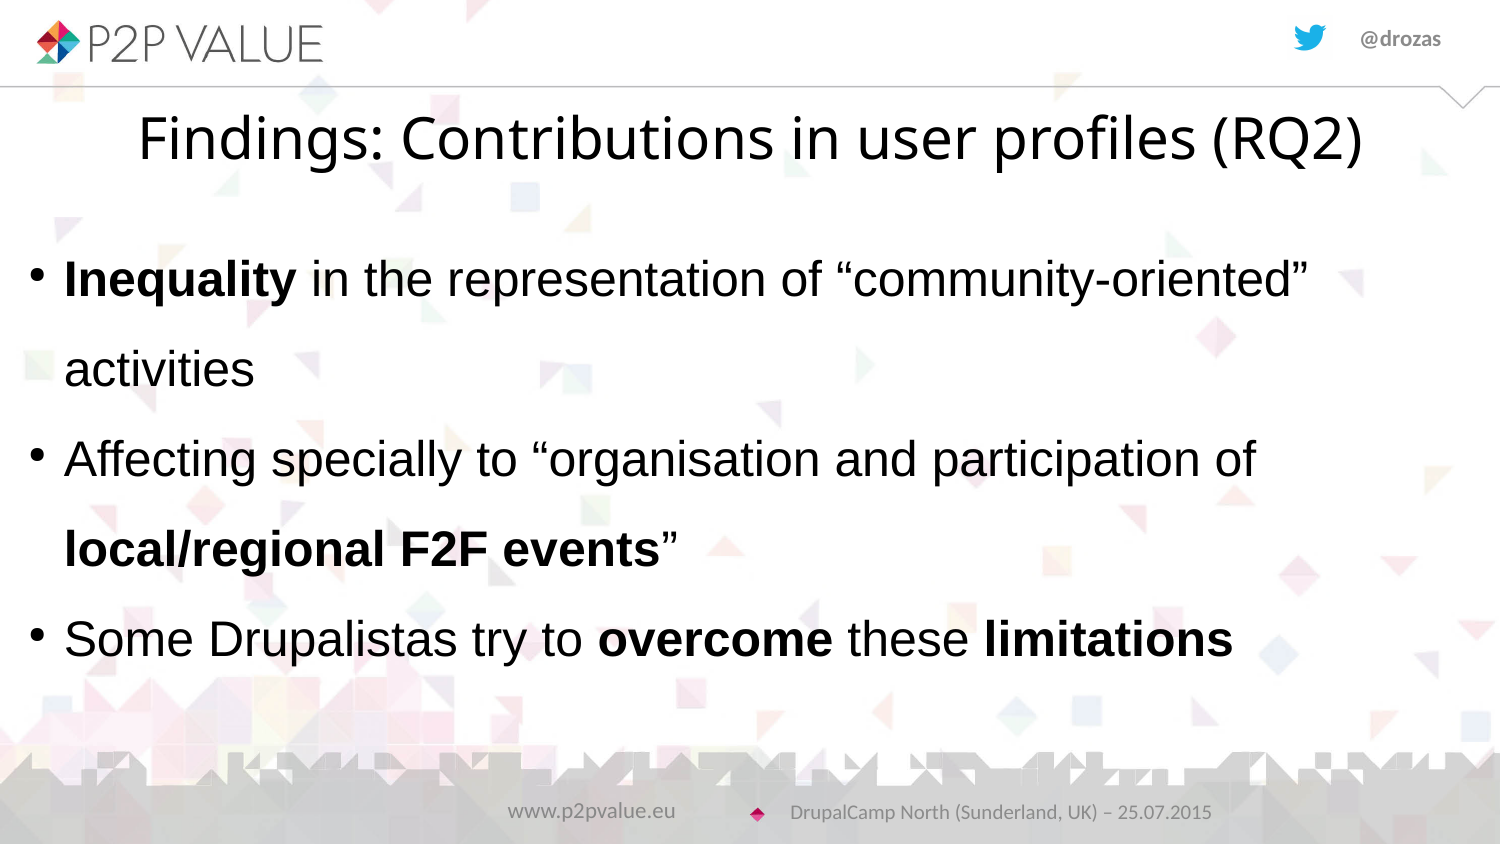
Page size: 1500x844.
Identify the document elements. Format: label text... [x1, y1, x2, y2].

picture [0, 181, 1500, 844]
text_box DrupalCamp North (Sunderland, UK) – 25.07.2015 [777, 788, 1470, 834]
title Findings: Contributions in user profiles (RQ2) [0, 92, 1500, 181]
picture [0, 0, 1500, 92]
text_box @drozas [1333, 15, 1455, 60]
text_box www.p2pvalue.eu [501, 789, 720, 829]
subtitle Inequality in the representation of “community-oriented” activities Affecting specially to “organisation and participation of local/regional F2F events” Some Drupalistas try to overcome these limitations [15, 210, 1496, 766]
